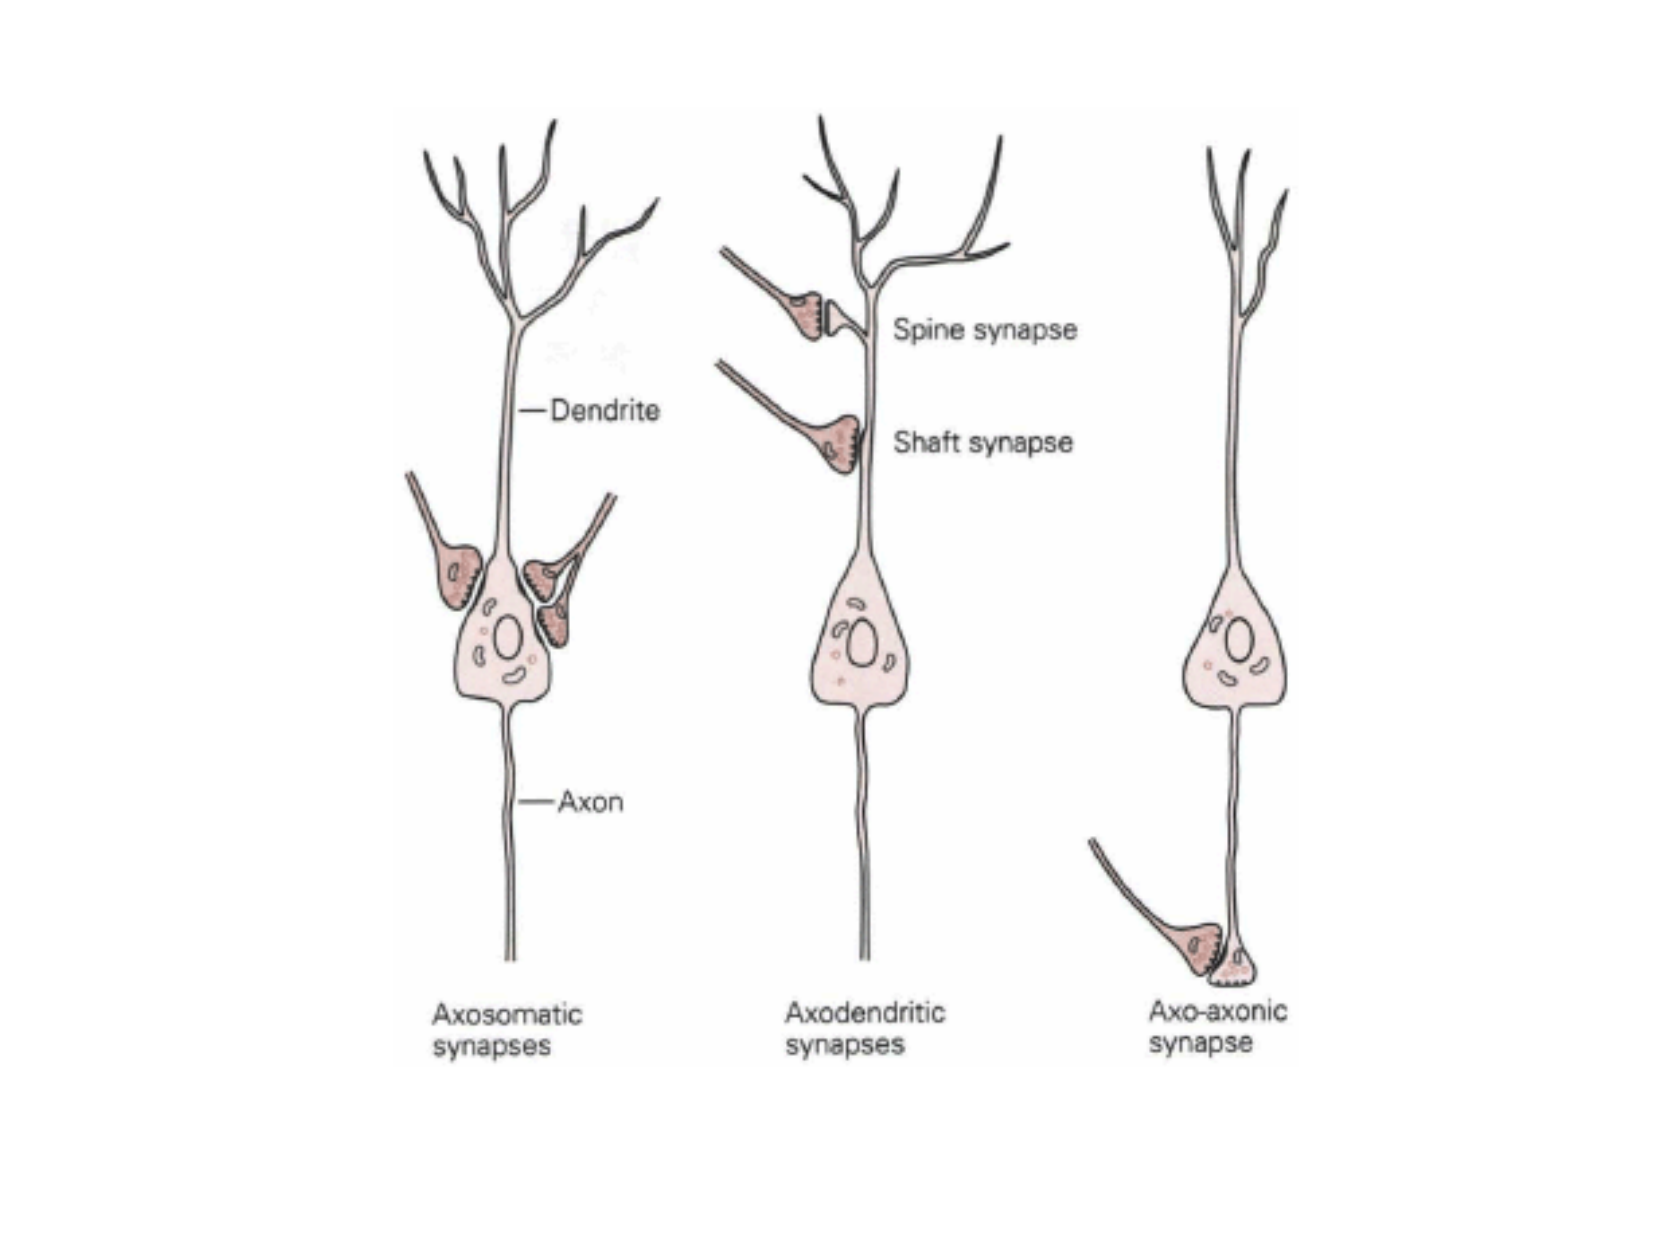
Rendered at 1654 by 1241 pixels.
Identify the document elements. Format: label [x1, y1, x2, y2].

picture [352, 74, 1374, 1088]
